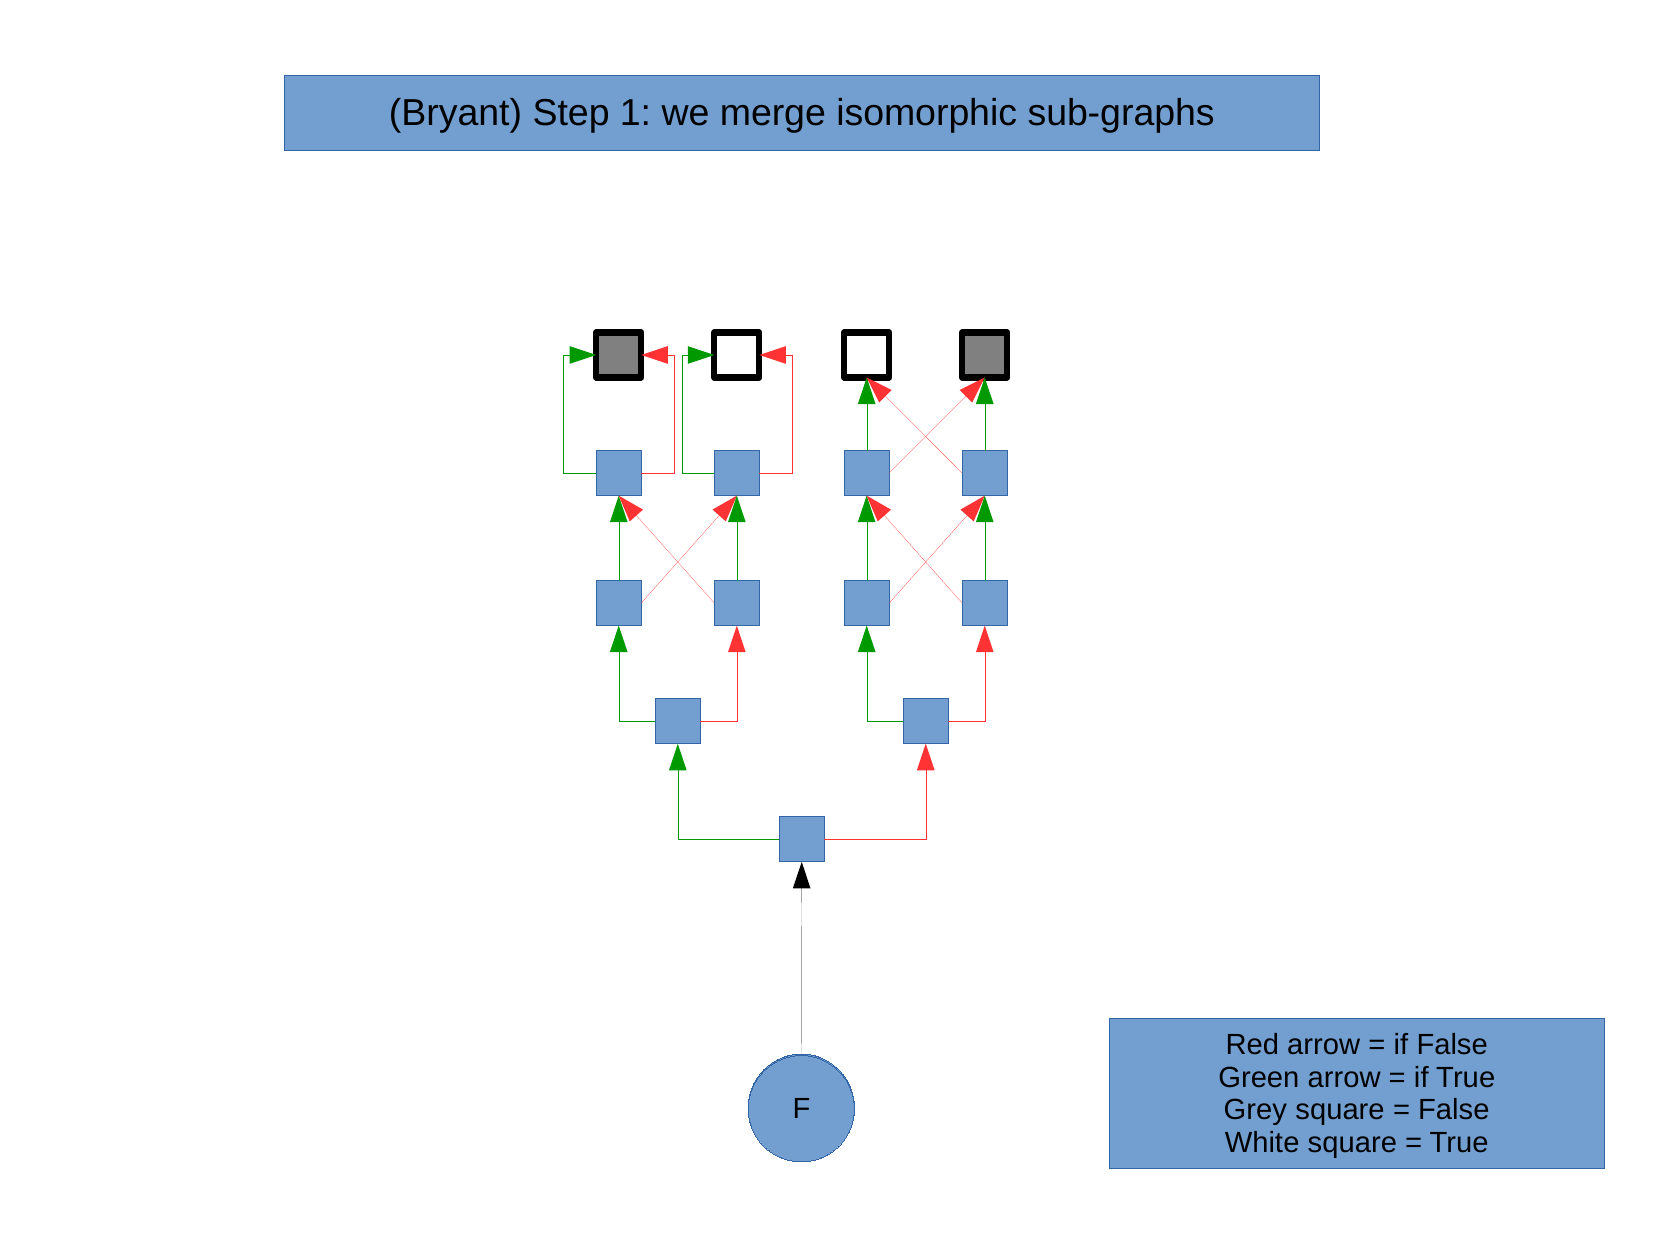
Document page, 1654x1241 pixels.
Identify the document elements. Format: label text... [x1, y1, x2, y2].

text_box [596, 580, 642, 626]
text_box F [748, 1055, 855, 1162]
text_box [655, 698, 701, 744]
text_box [962, 450, 1008, 496]
text_box [962, 332, 1008, 378]
text_box [596, 450, 642, 496]
text_box [714, 580, 760, 626]
text_box [844, 450, 890, 496]
text_box Red arrow = if False Green arrow = if True Grey square = False White square = True [1109, 1018, 1605, 1169]
text_box [844, 332, 890, 378]
text_box [779, 816, 825, 862]
text_box [903, 698, 949, 744]
text_box [844, 580, 890, 626]
text_box [596, 332, 642, 378]
text_box [962, 580, 1008, 626]
text_box (Bryant) Step 1: we merge isomorphic sub-graphs [284, 75, 1320, 151]
text_box [714, 450, 760, 496]
text_box [714, 332, 760, 378]
